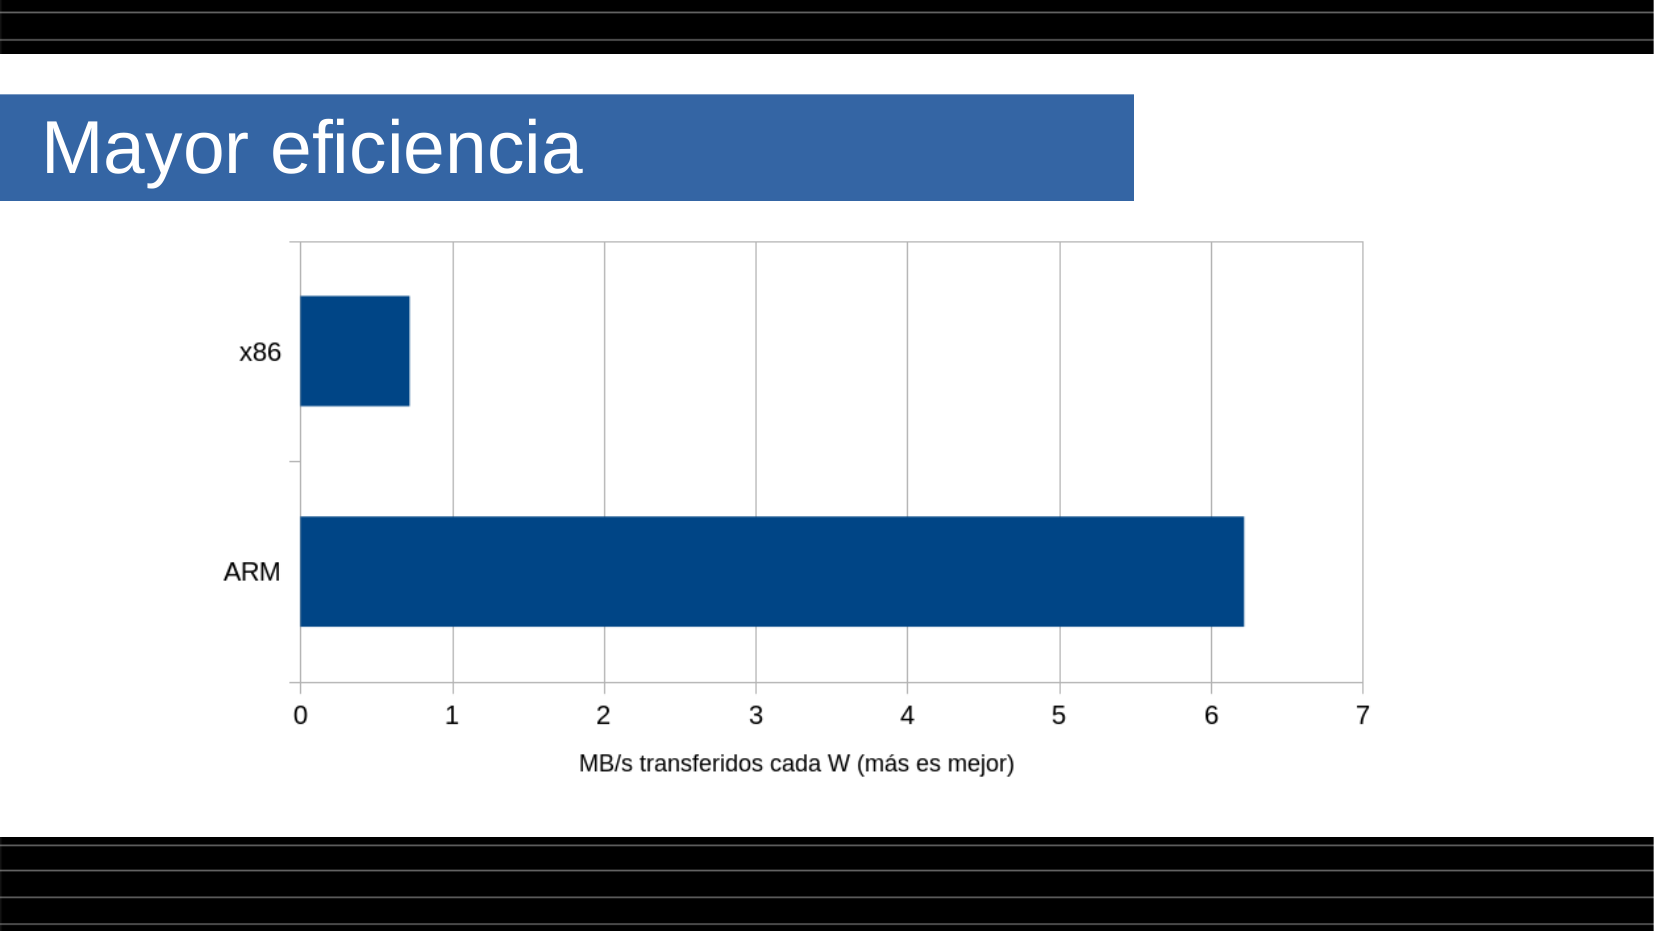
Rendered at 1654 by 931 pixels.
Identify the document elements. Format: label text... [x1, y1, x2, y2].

picture [200, 216, 1394, 815]
picture [0, 0, 1654, 54]
title Mayor eficiencia [0, 94, 1134, 201]
picture [0, 837, 1654, 931]
